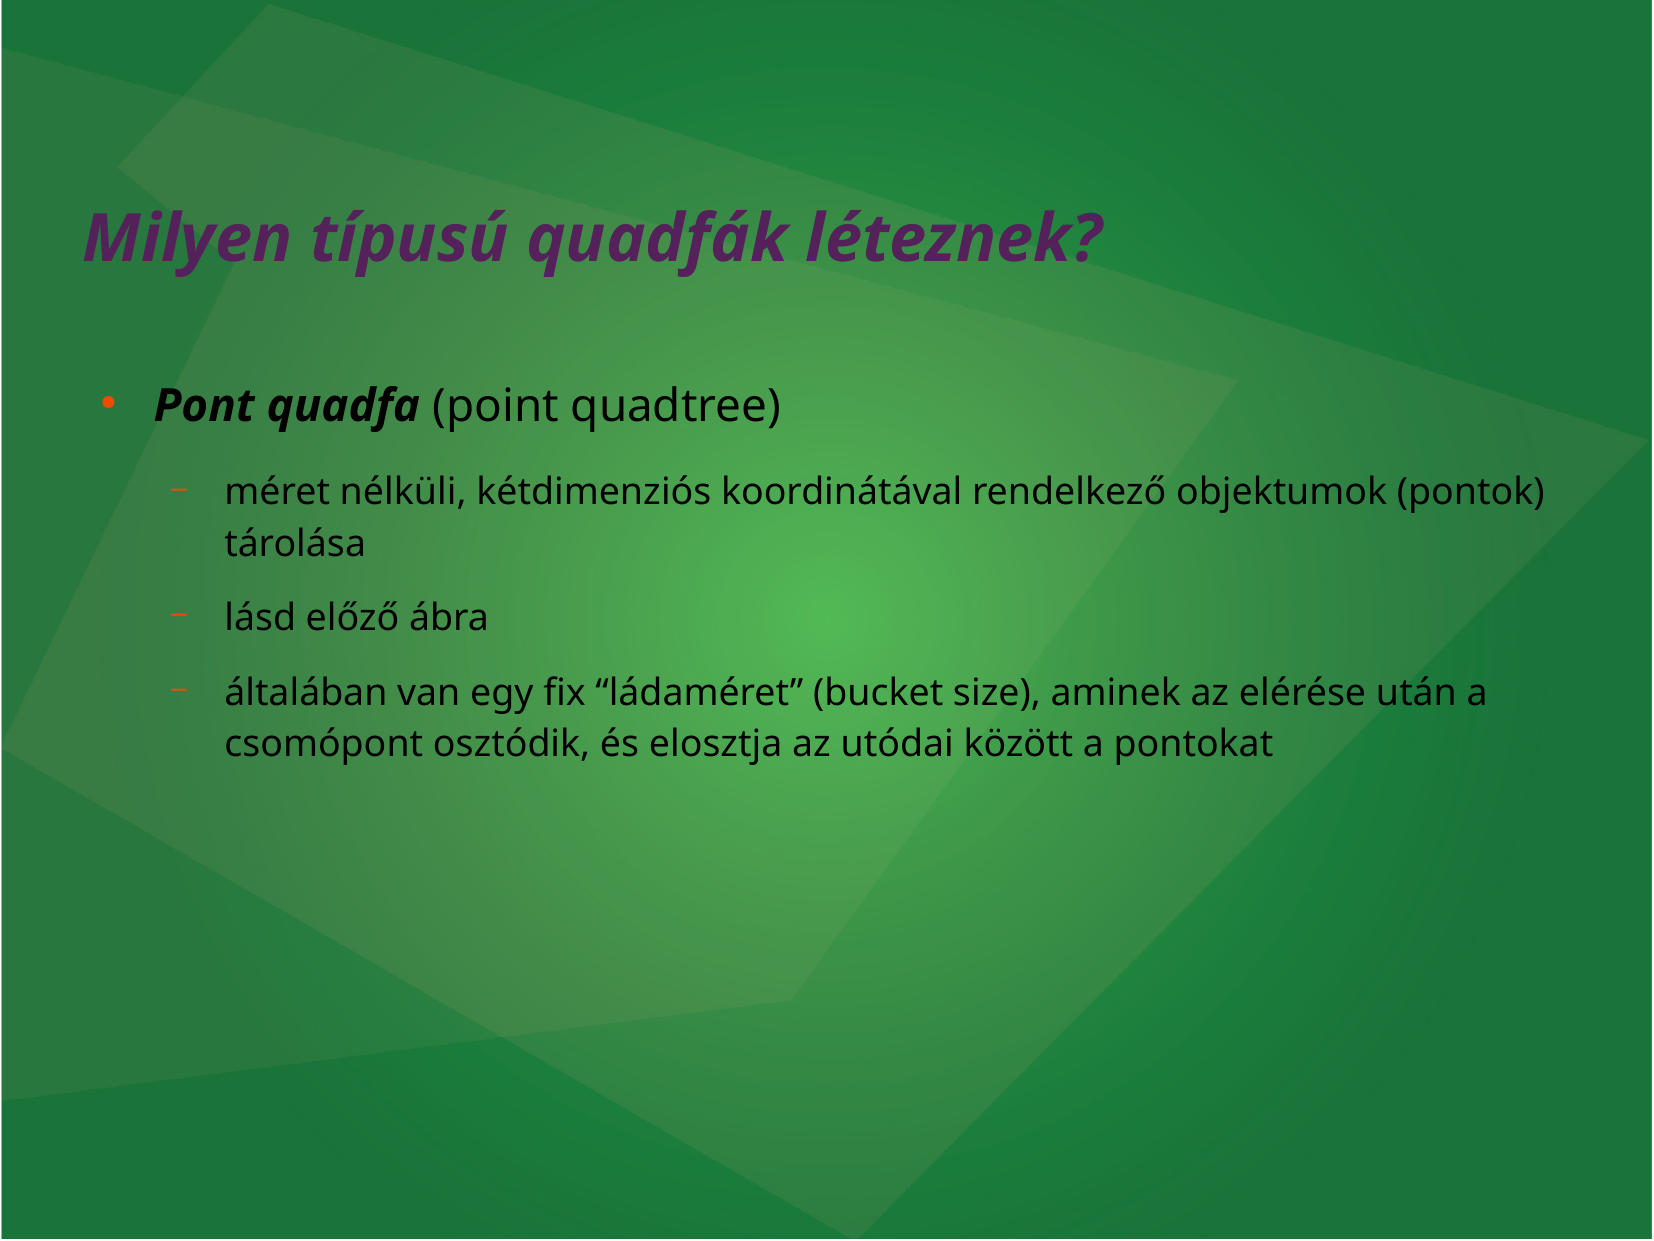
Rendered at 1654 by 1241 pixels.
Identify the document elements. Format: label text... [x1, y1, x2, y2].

picture [0, 0, 1652, 1241]
list Pont quadfa (point quadtree) méret nélküli, kétdimenziós koordinátával rendelkező objektumok (pontok) tárolása lásd előző ábra általában van egy fix “ládaméret” (bucket size), aminek az elérése után a csomópont osztódik, és elosztja az utódai között a pontokat [82, 372, 1571, 1093]
title Milyen típusú quadfák léteznek? [82, 132, 1571, 340]
